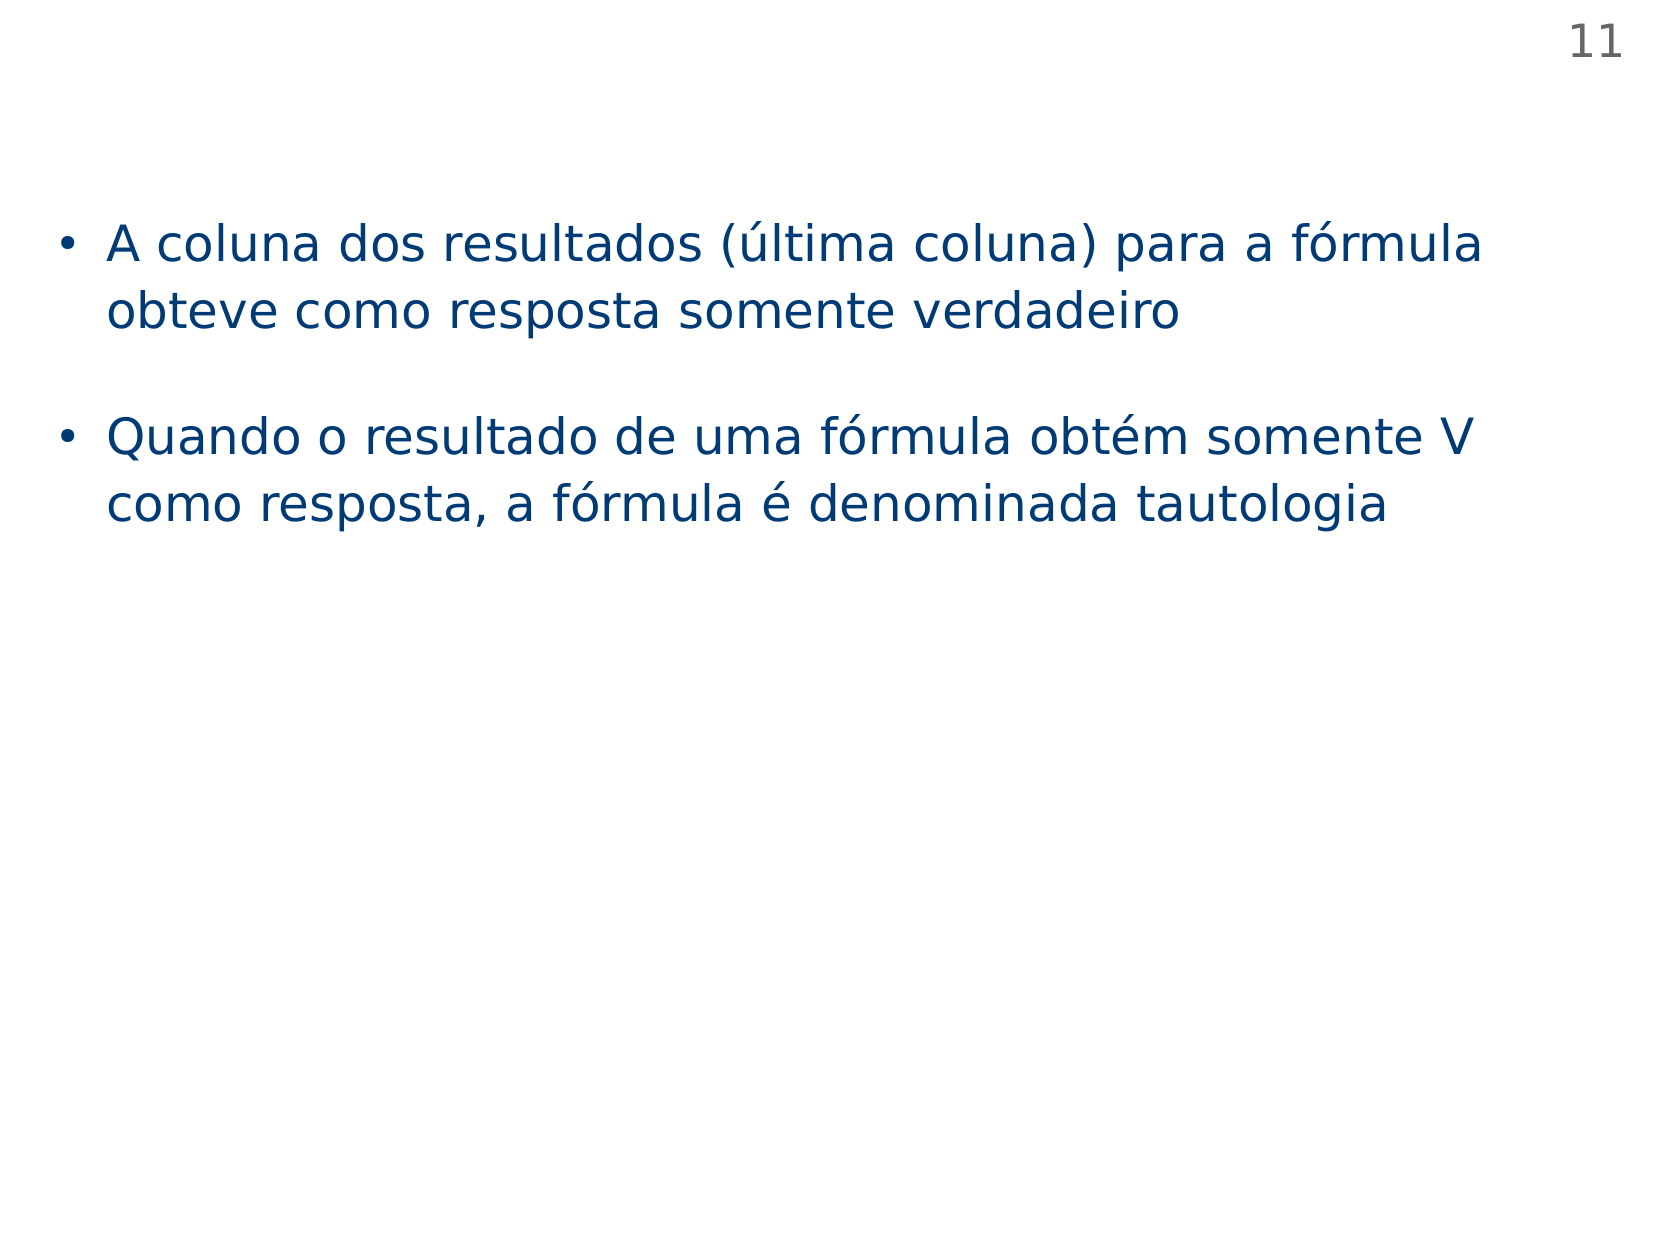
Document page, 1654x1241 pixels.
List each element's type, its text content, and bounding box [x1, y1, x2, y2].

list A coluna dos resultados (última coluna) para a fórmula obteve como resposta somente verdadeiro Quando o resultado de uma fórmula obtém somente V como resposta, a fórmula é denominada tautologia [59, 206, 1625, 1211]
